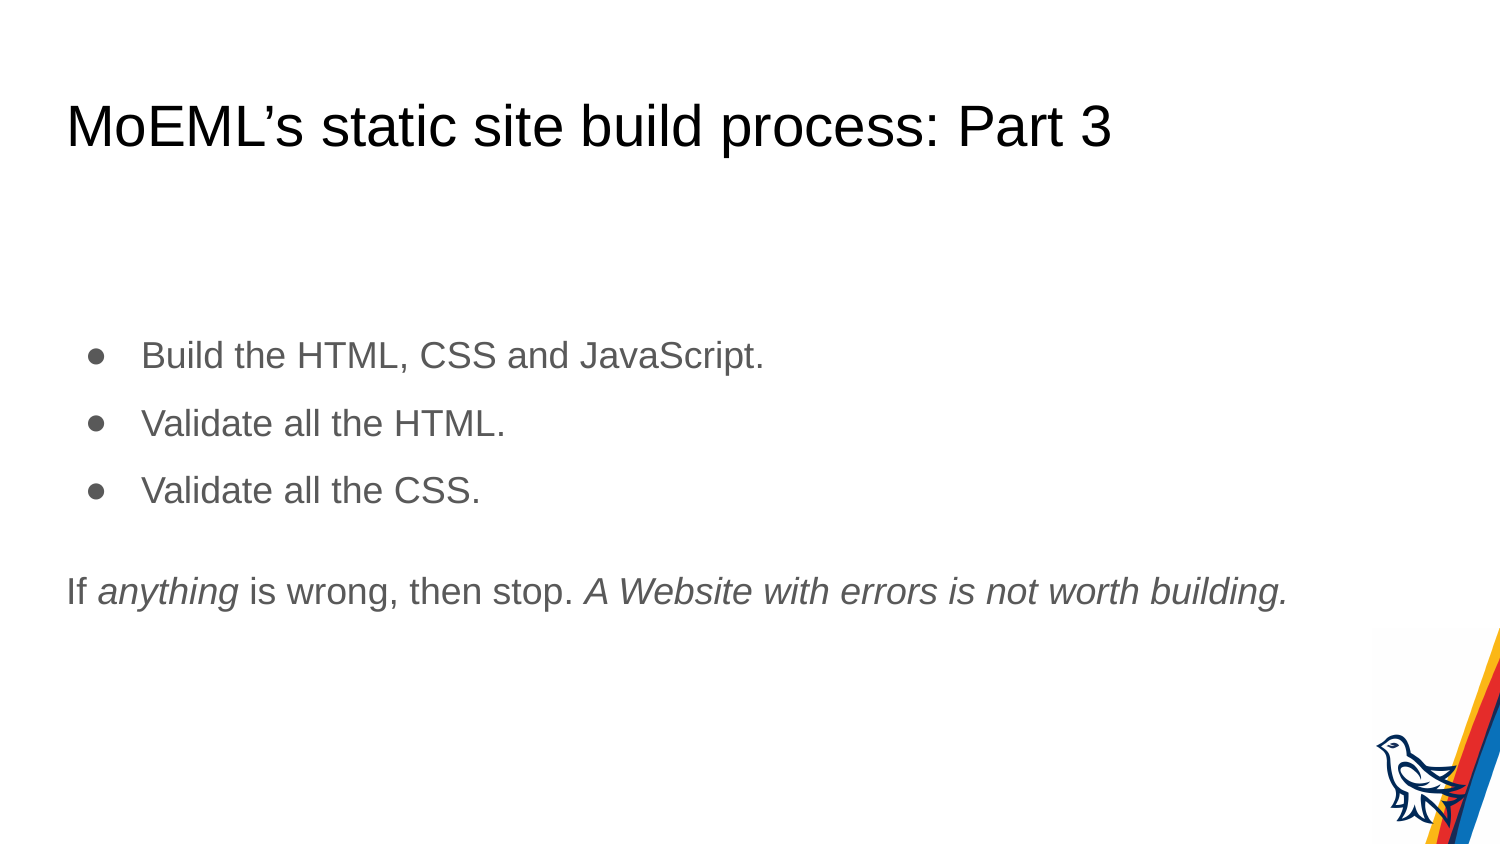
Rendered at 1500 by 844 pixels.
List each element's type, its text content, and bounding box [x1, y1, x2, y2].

list Build the HTML, CSS and JavaScript. Validate all the HTML. Validate all the CSS. If anything is wrong, then stop. A Website with errors is not worth building. [51, 294, 1449, 747]
picture [1372, 628, 1500, 844]
title MoEML’s static site build process: Part 3 [51, 72, 1449, 167]
